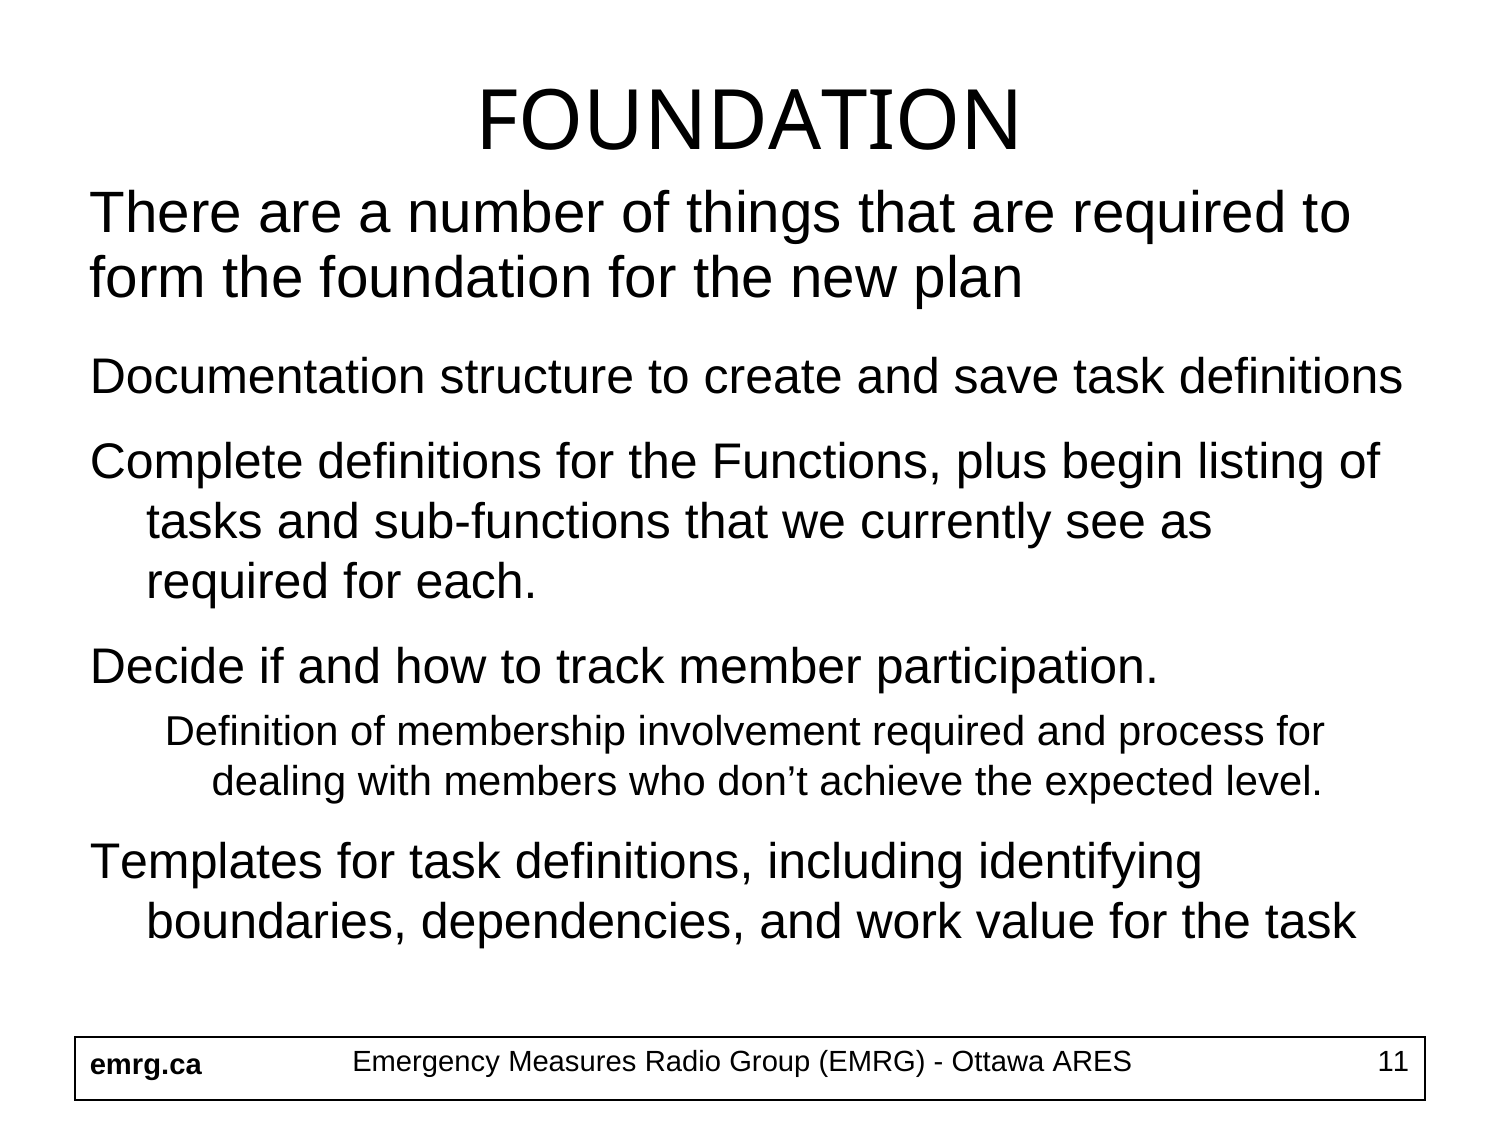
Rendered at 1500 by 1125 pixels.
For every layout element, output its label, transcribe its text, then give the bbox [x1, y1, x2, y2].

list There are a number of things that are required to form the foundation for the new plan [75, 171, 1426, 335]
title FOUNDATION [75, 23, 1426, 171]
text_box Documentation structure to create and save task definitions Complete definitions for the Functions, plus begin listing of tasks and sub-functions that we currently see as required for each. Decide if and how to track member participation. Definition of membership involvement required and process for dealing with members who don’t achieve the expected level. Templates for task definitions, including identifying boundaries, dependencies, and work value for the task [75, 335, 1426, 1063]
